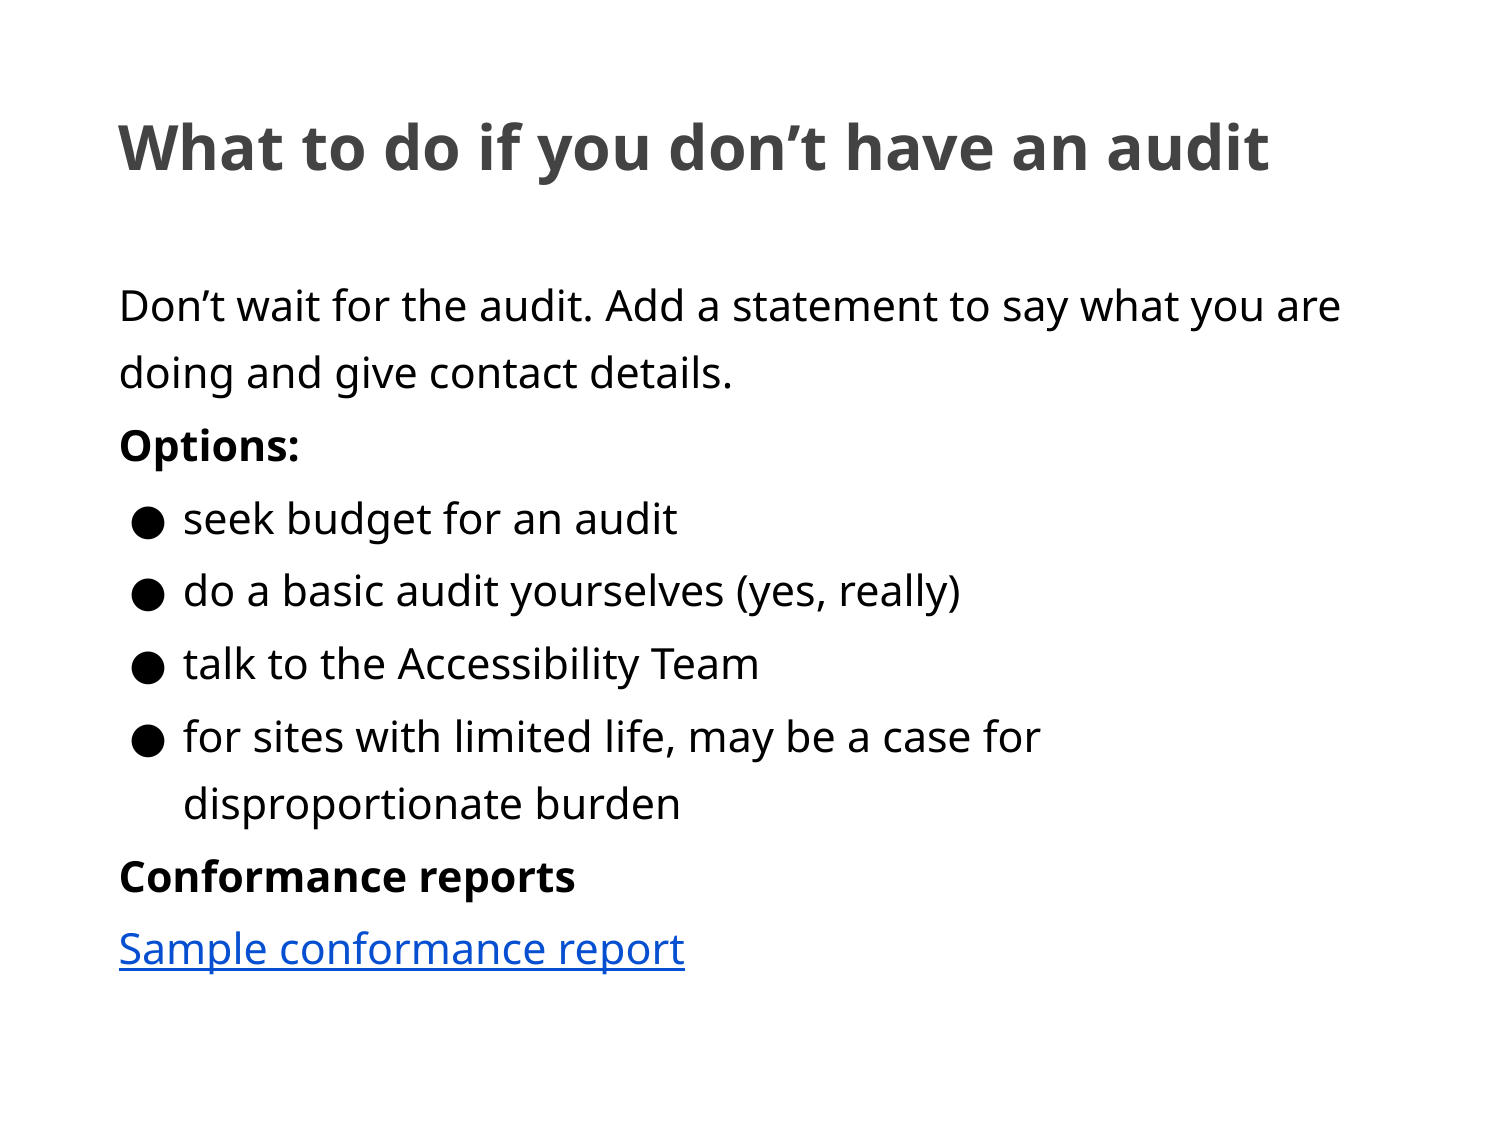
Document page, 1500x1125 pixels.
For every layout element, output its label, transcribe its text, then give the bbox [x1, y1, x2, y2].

title What to do if you don’t have an audit [103, 89, 1397, 215]
list Don’t wait for the audit. Add a statement to say what you are doing and give contact details. Options: seek budget for an audit do a basic audit yourselves (yes, really) talk to the Accessibility Team for sites with limited life, may be a case for disproportionate burden Conformance reports Sample conformance report [103, 252, 1397, 1000]
